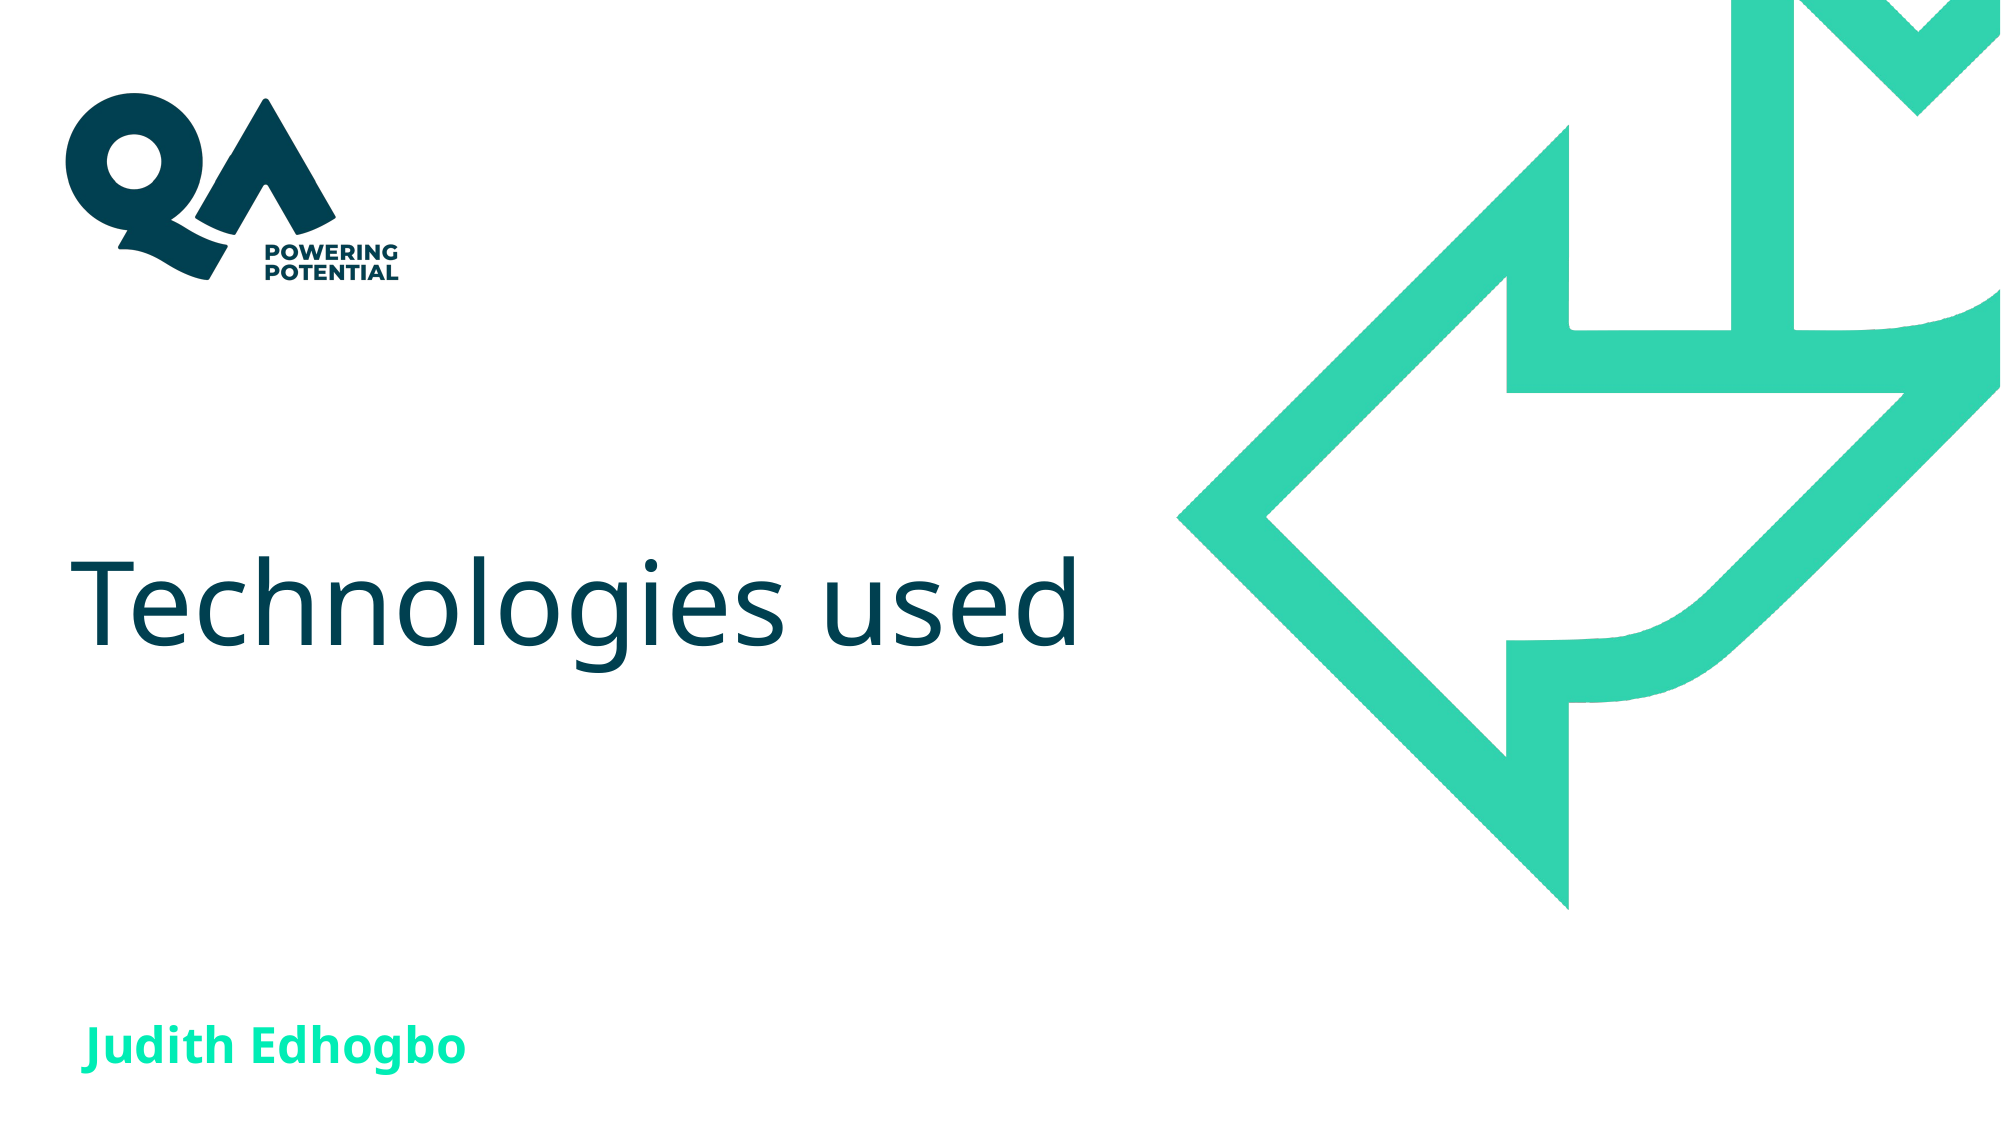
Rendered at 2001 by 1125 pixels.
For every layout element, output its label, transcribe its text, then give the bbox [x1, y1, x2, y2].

title Technologies used [70, 271, 1153, 671]
picture [13, 49, 447, 314]
picture [1164, 0, 2001, 931]
picture [106, 134, 161, 189]
list Judith Edhogbo [85, 1027, 1170, 1125]
